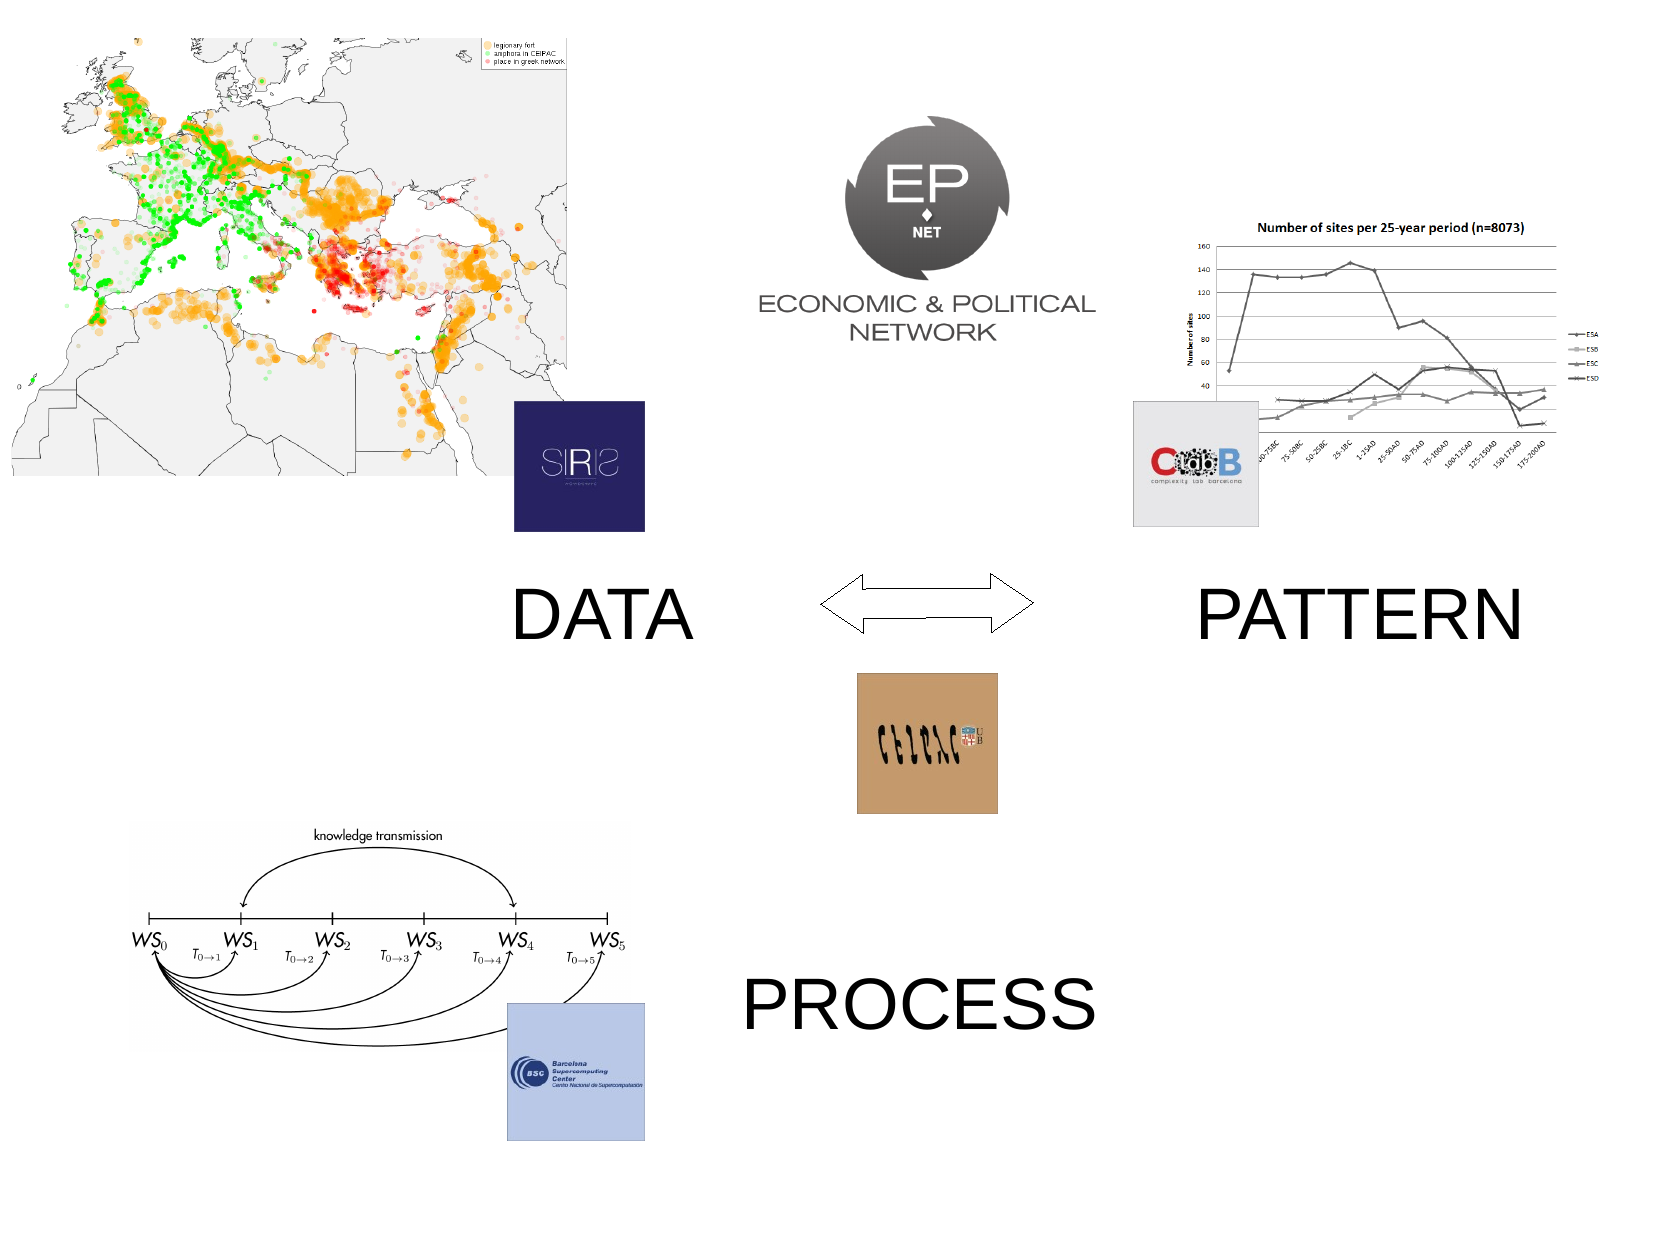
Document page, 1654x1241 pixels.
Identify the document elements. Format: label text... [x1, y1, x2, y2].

text_box [820, 573, 1034, 634]
picture [756, 109, 1098, 343]
picture [857, 673, 998, 814]
text_box PATTERN [1181, 566, 1548, 663]
picture [11, 38, 645, 532]
picture [1133, 212, 1607, 527]
text_box DATA [496, 566, 721, 663]
text_box PROCESS [726, 956, 1128, 1054]
picture [129, 821, 645, 1141]
